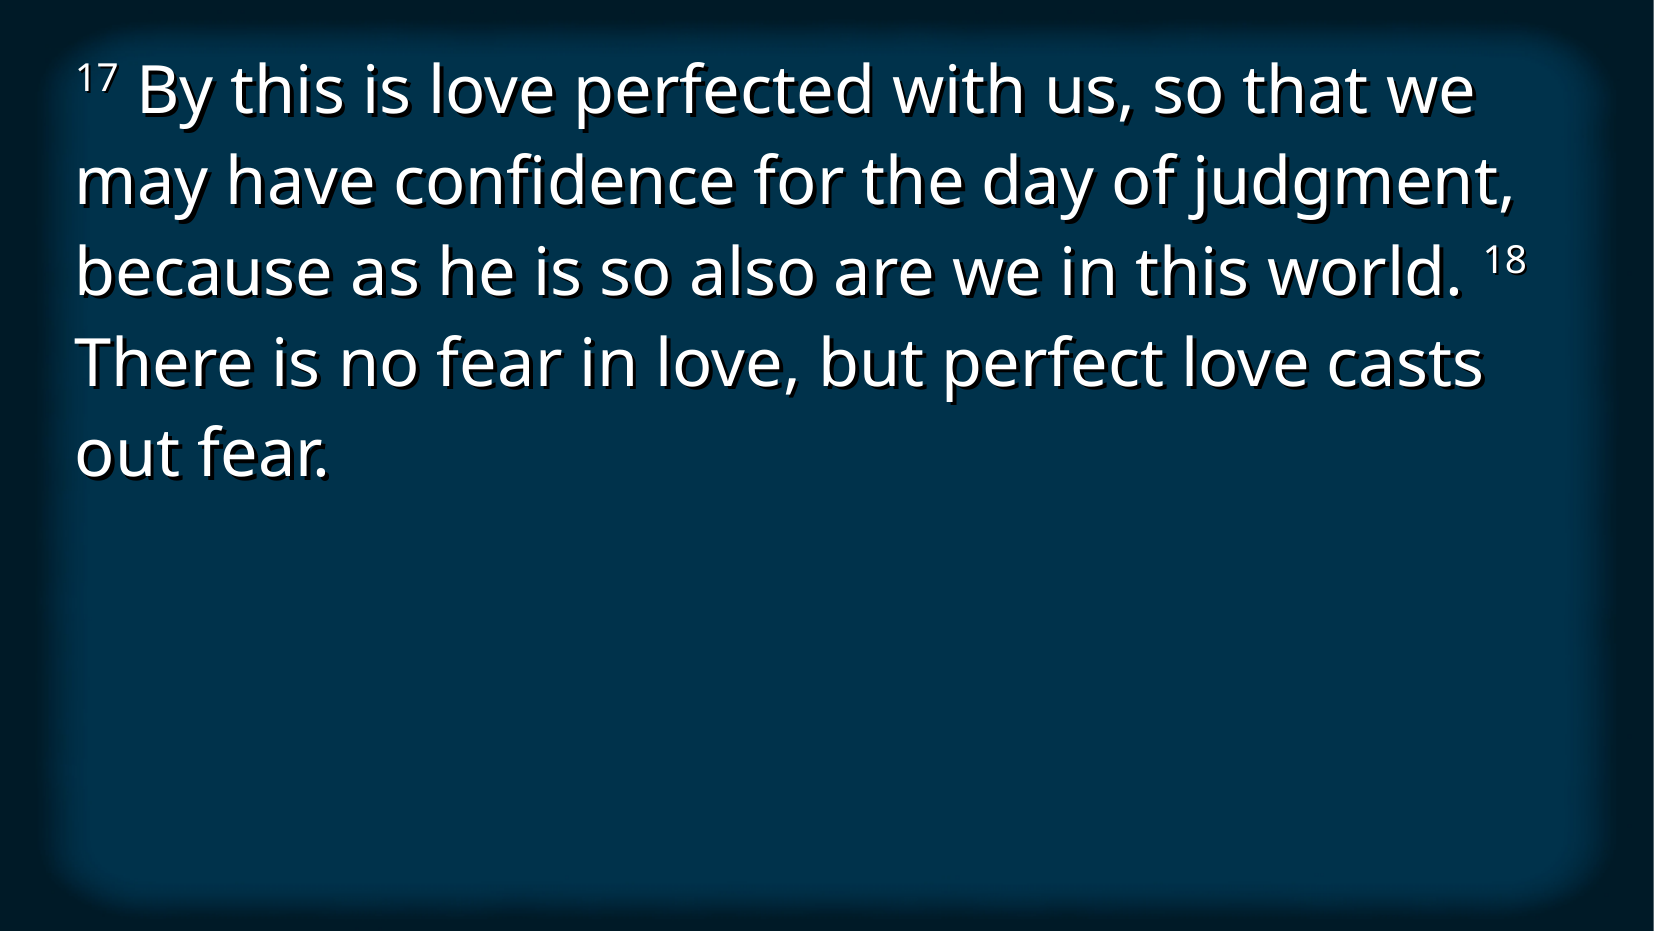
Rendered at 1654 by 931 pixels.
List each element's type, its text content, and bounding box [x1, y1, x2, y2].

picture [0, 0, 1654, 931]
text_box 17 By this is love perfected with us, so that we may have confidence for the day of judgment, because as he is so also are we in this world. 18 There is no fear in love, but perfect love casts out fear. [60, 35, 1591, 436]
